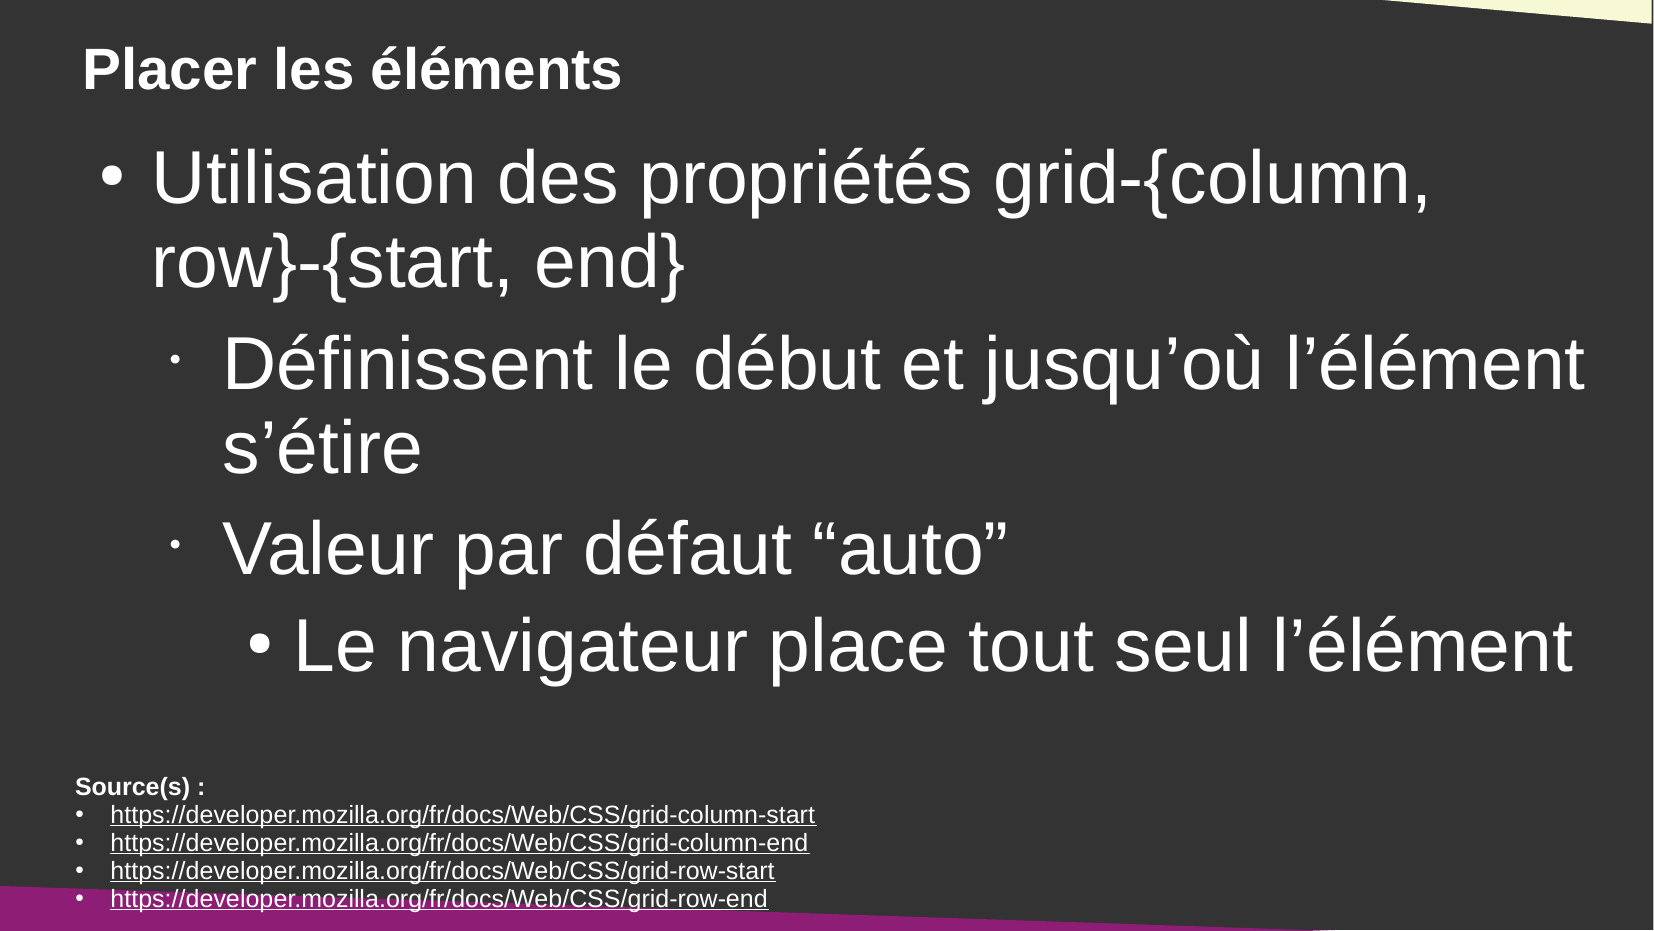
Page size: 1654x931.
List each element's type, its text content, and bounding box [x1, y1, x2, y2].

text_box Source(s) : https://developer.mozilla.org/fr/docs/Web/CSS/grid-column-start https://developer.mozilla.org/fr/docs/Web/CSS/grid-column-end https://developer.mozilla.org/fr/docs/Web/CSS/grid-row-start https://developer.mozilla.org/fr/docs/Web/CSS/grid-row-end [60, 765, 1546, 920]
list Utilisation des propriétés grid-{column, row}-{start, end} Définissent le début et jusqu’où l’élément s’étire Valeur par défaut “auto” Le navigateur place tout seul l’élément [80, 135, 1620, 733]
text_box [0, 885, 1336, 931]
text_box [1382, 0, 1652, 24]
title Placer les éléments [82, 37, 1571, 122]
